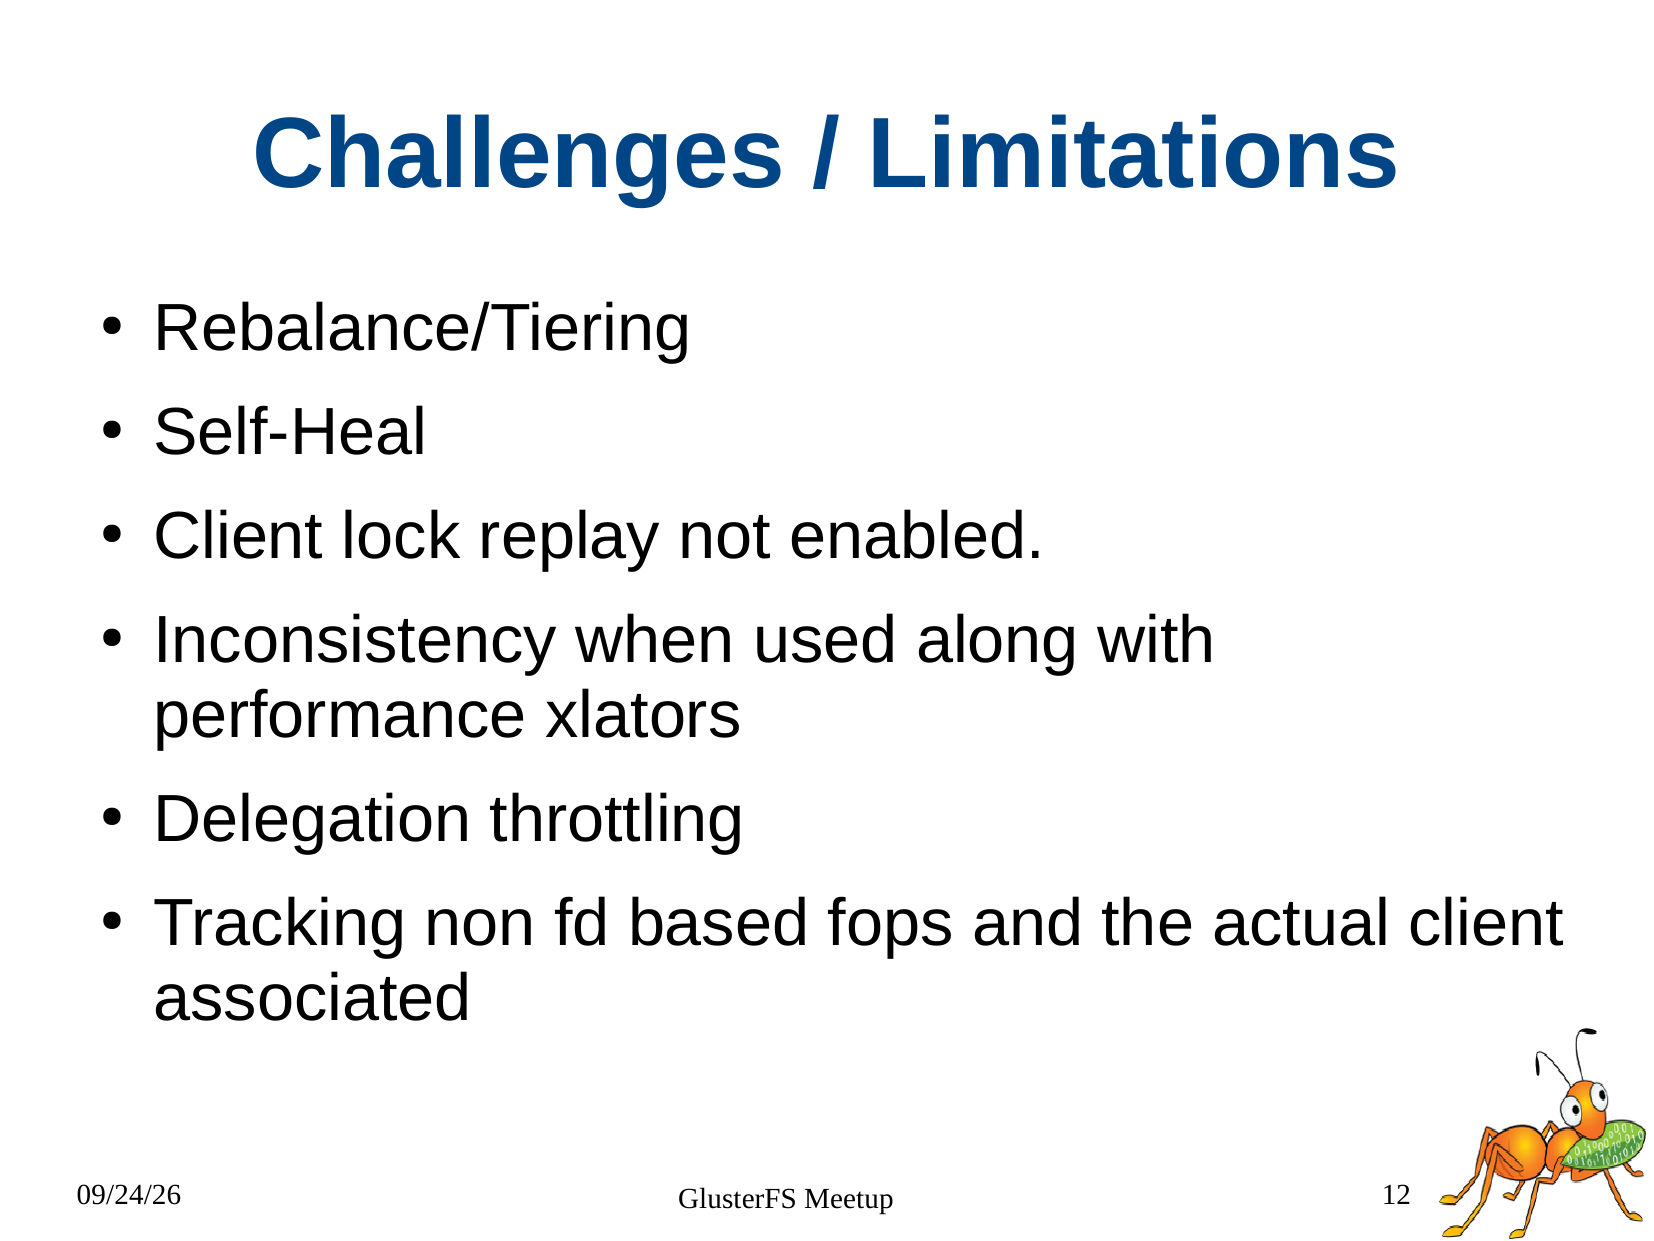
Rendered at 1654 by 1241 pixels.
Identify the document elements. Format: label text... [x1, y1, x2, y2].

picture [1436, 1027, 1648, 1241]
title Challenges / Limitations [82, 49, 1571, 257]
list Rebalance/Tiering Self-Heal Client lock replay not enabled. Inconsistency when used along with performance xlators Delegation throttling Tracking non fd based fops and the actual client associated [82, 290, 1571, 1066]
